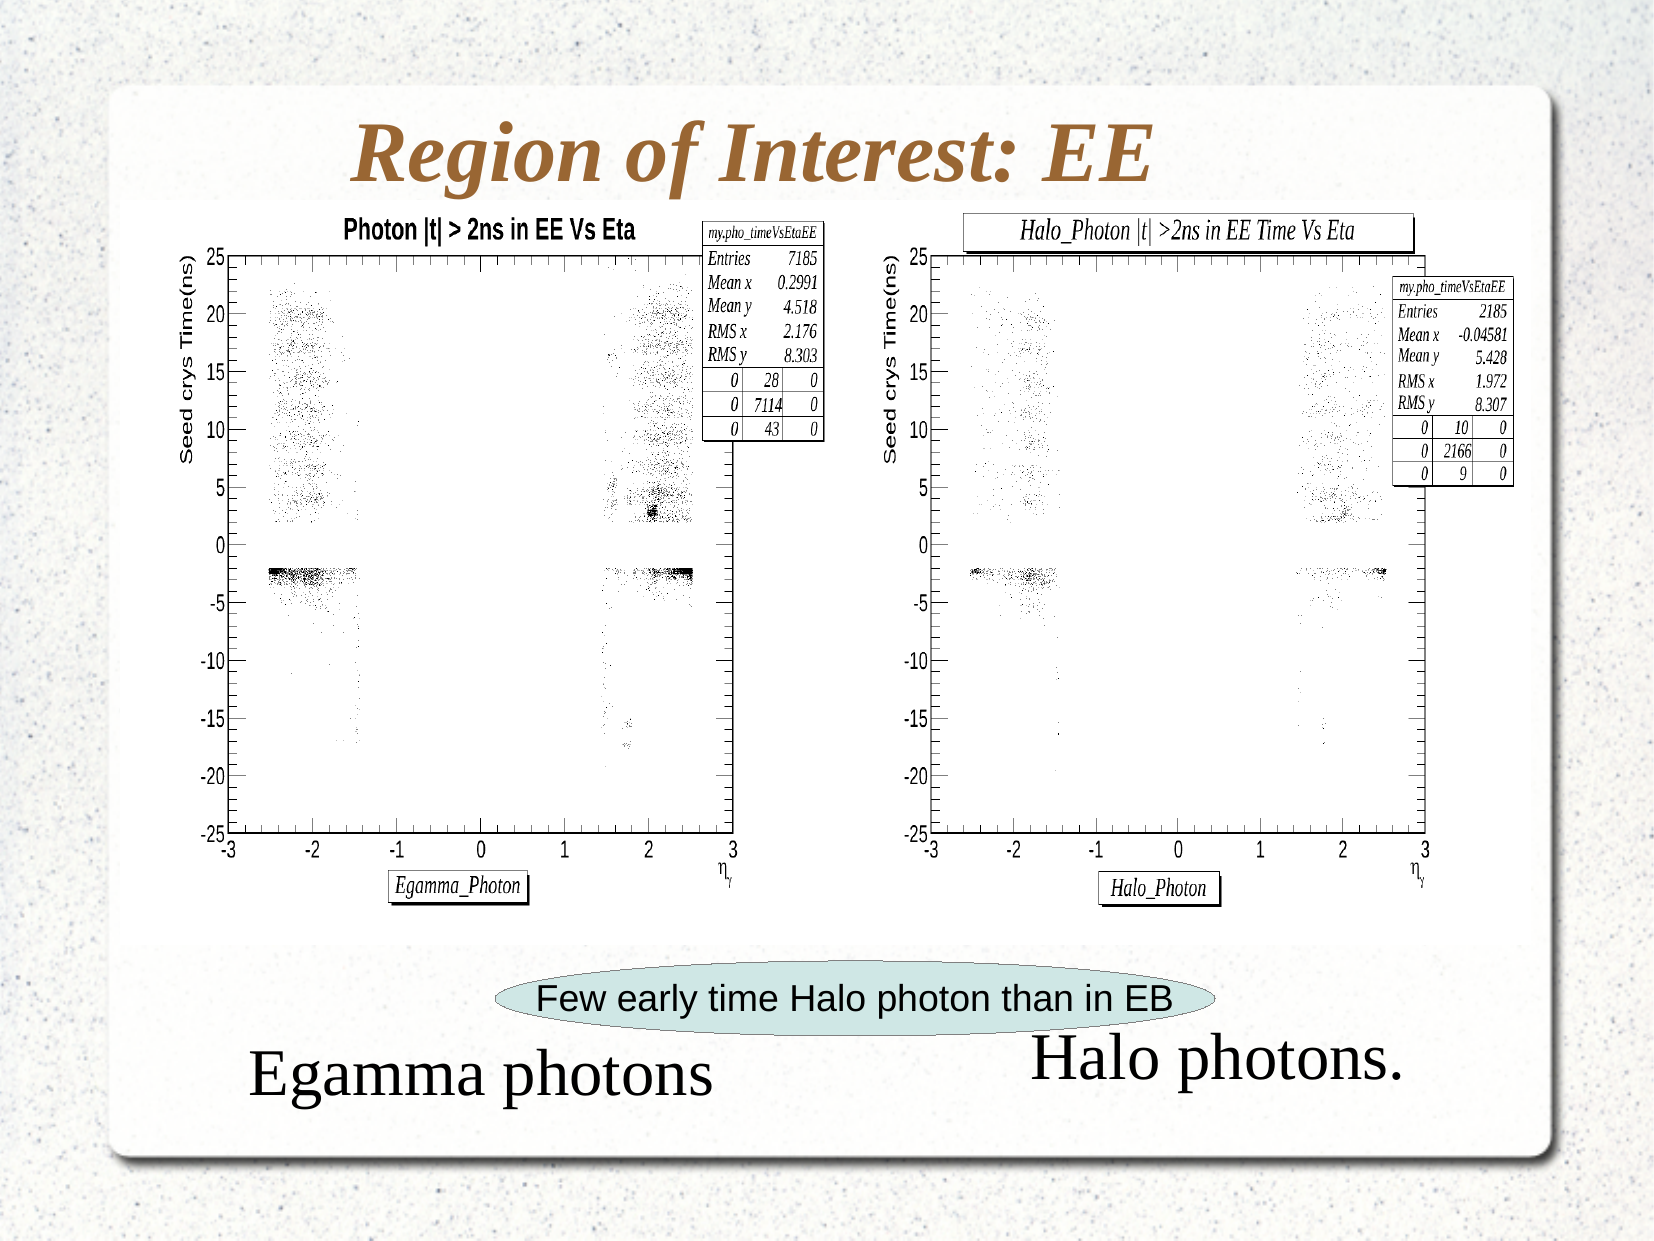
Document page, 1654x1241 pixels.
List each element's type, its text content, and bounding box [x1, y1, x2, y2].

picture [0, 0, 1654, 1241]
list Halo photons. [960, 1020, 1486, 1095]
text_box Few early time Halo photon than in EB [495, 960, 1216, 1036]
title Region of Interest: EE [270, 105, 1261, 200]
list Egamma photons [177, 1035, 721, 1111]
